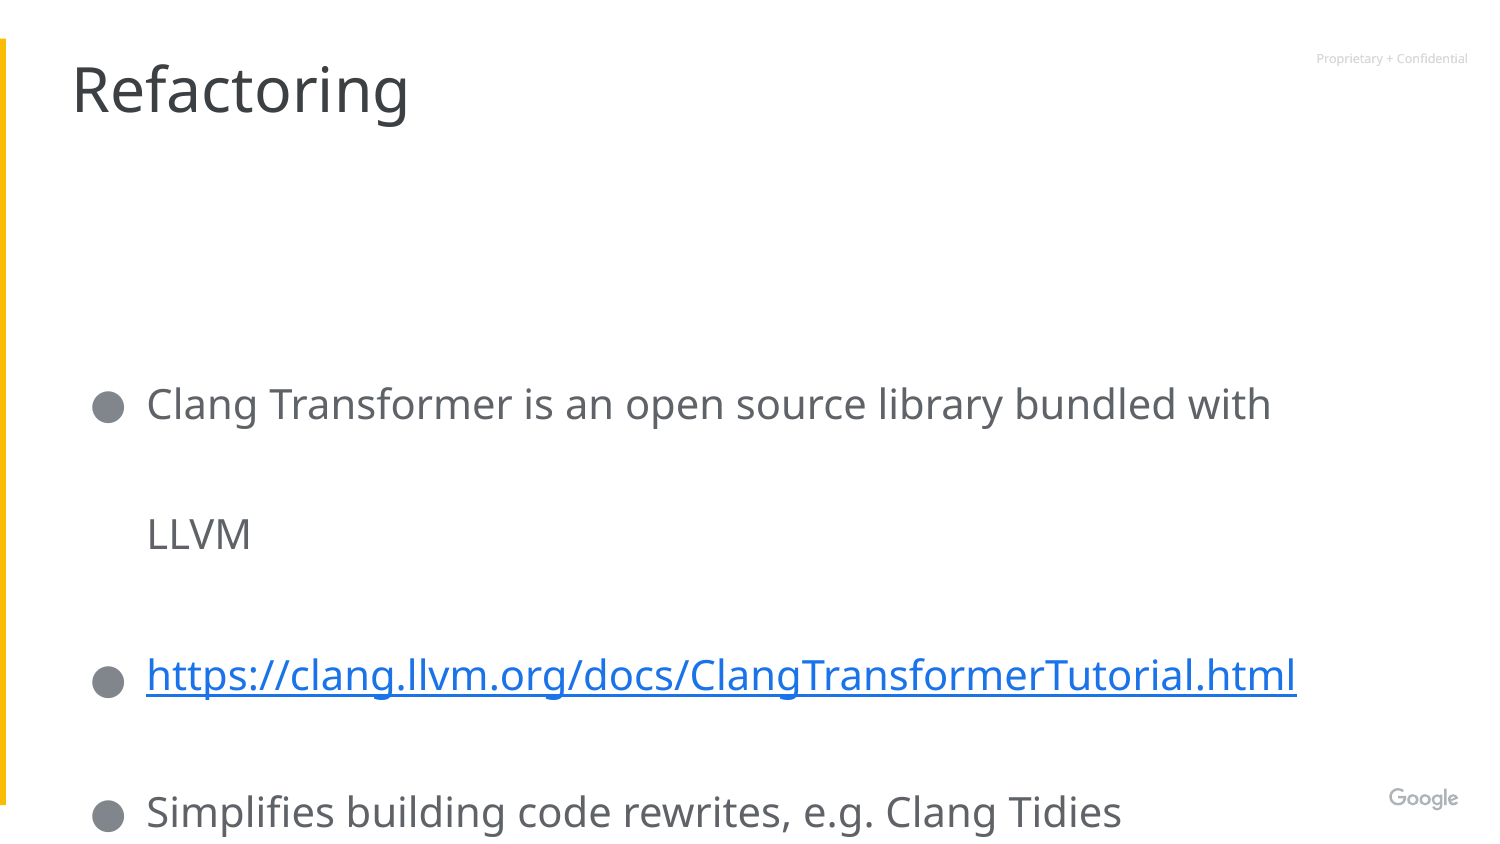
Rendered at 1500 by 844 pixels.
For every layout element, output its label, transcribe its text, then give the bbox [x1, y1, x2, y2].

title Refactoring [56, 43, 1336, 130]
list Clang Transformer is an open source library bundled with LLVM https://clang.llvm.org/docs/ClangTransformerTutorial.html Simplifies building code rewrites, e.g. Clang Tidies [56, 282, 1374, 619]
